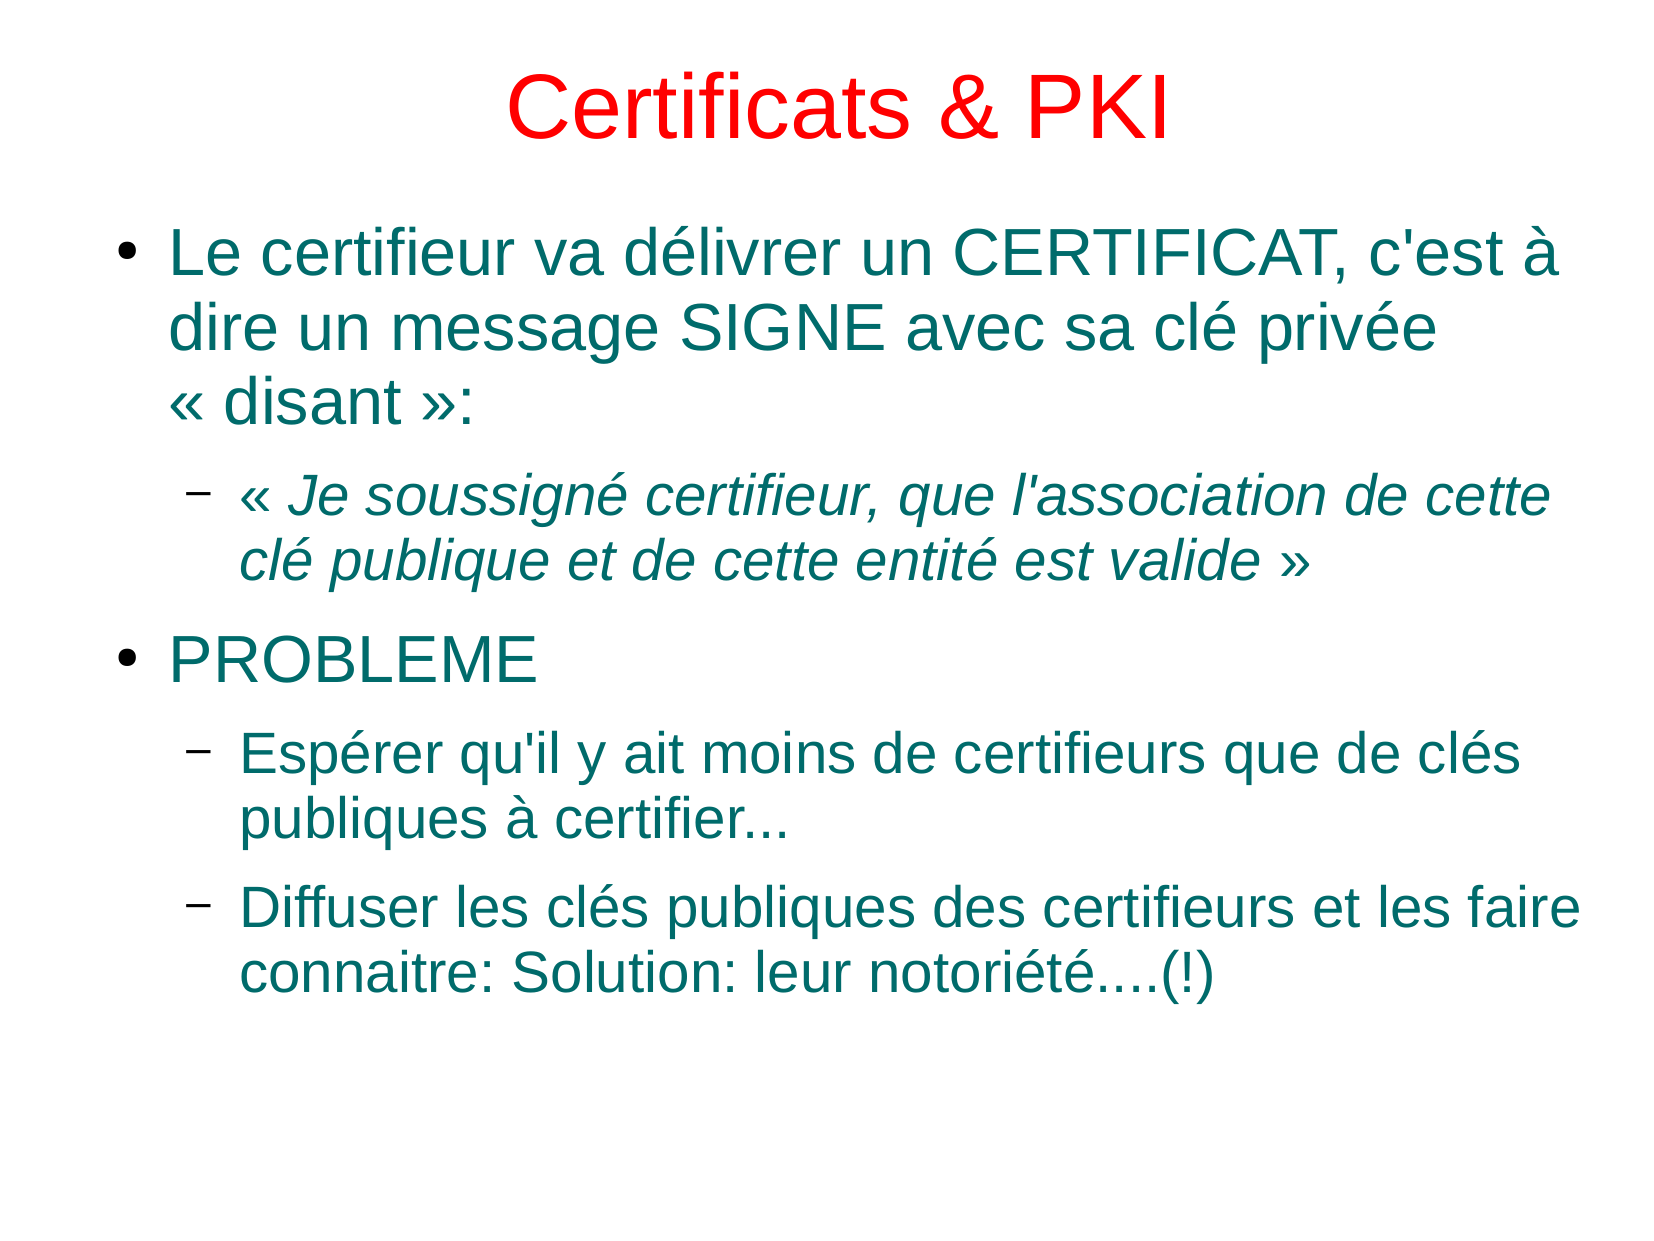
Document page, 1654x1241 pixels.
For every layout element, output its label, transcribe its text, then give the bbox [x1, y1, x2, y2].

list Le certifieur va délivrer un CERTIFICAT, c'est à dire un message SIGNE avec sa clé privée « disant »: « Je soussigné certifieur, que l'association de cette clé publique et de cette entité est valide » PROBLEME Espérer qu'il y ait moins de certifieurs que de clés publiques à certifier... Diffuser les clés publiques des certifieurs et les faire connaitre: Solution: leur notoriété....(!) [97, 214, 1586, 1127]
title Certificats & PKI [247, 32, 1433, 181]
